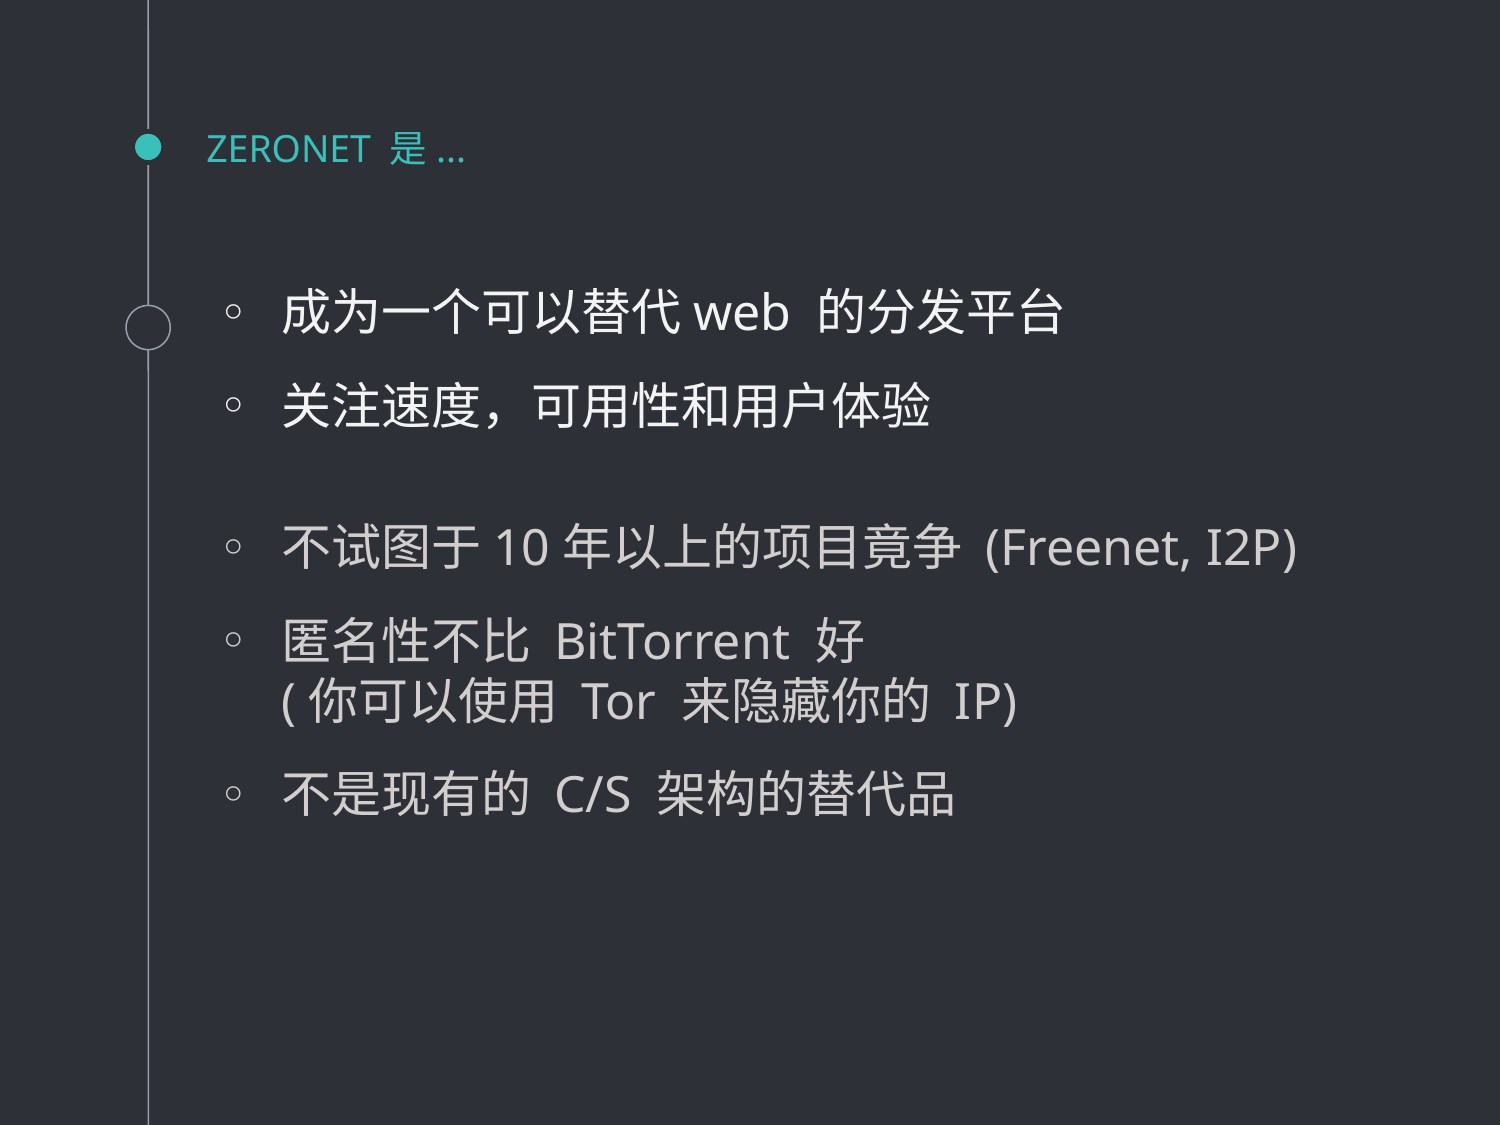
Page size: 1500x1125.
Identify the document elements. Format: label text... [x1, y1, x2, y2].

title ZERONET 是... [191, 109, 1317, 185]
text_box 成为一个可以替代web 的分发平台 关注速度，可用性和用户体验 不试图于10年以上的项目竟争 (Freenet, I2P) 匿名性不比 BitTorrent 好 (你可以使用 Tor 来隐藏你的 IP) 不是现有的 C/S 架构的替代品 [191, 265, 1346, 1094]
